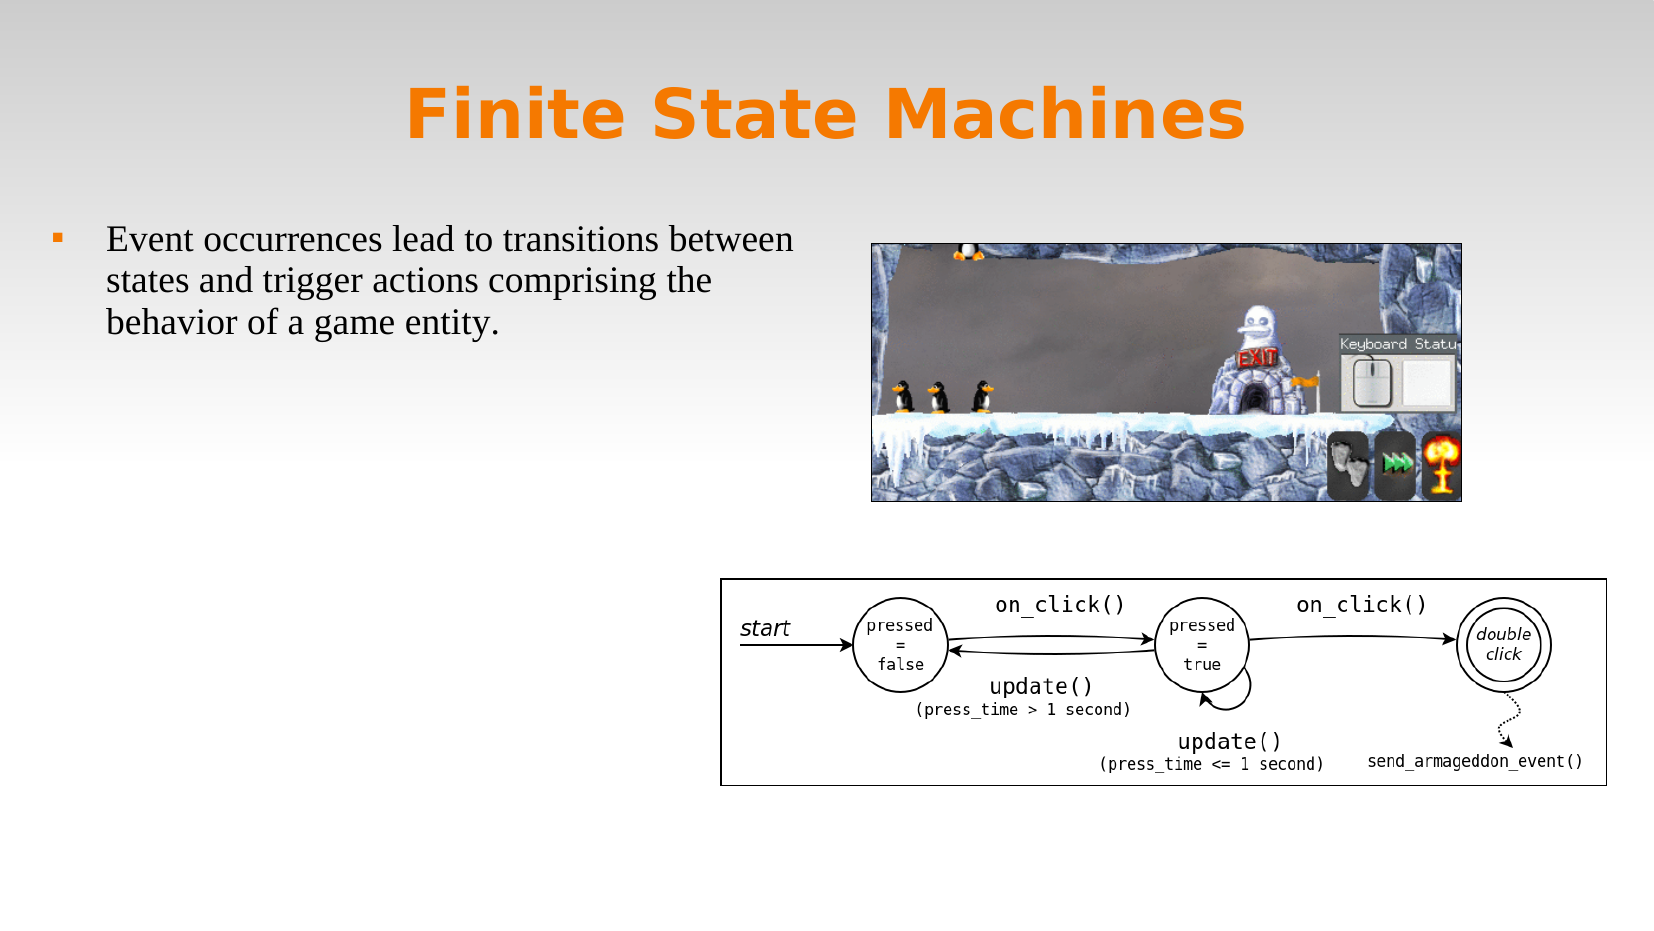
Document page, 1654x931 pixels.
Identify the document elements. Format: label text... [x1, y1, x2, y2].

picture [871, 243, 1462, 502]
title Finite State Machines [82, 37, 1571, 193]
list Event occurrences lead to transitions between states and trigger actions comprising the behavior of a game entity. [0, 217, 796, 832]
picture [720, 578, 1607, 786]
